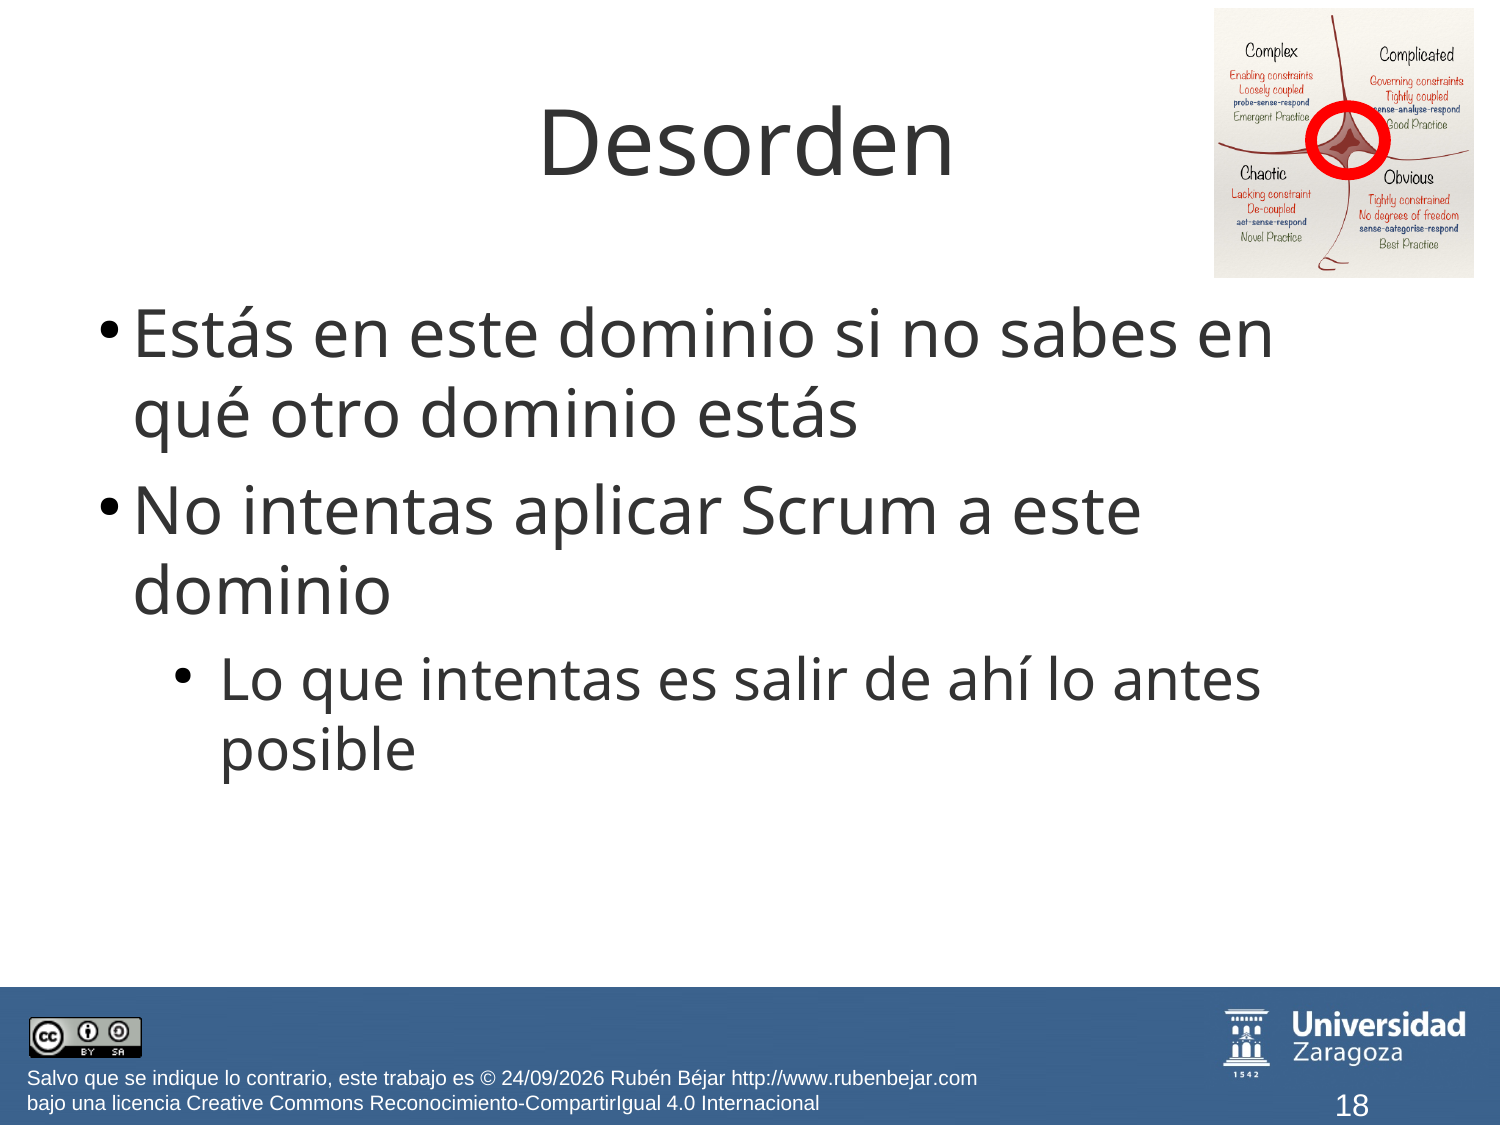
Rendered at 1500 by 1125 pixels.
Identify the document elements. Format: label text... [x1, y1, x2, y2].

title Desorden [74, 21, 1214, 257]
picture [1214, 8, 1474, 279]
list Estás en este dominio si no sabes en qué otro dominio estás No intentas aplicar Scrum a este dominio Lo que intentas es salir de ahí lo antes posible [82, 283, 1418, 957]
picture [0, 987, 1500, 1125]
